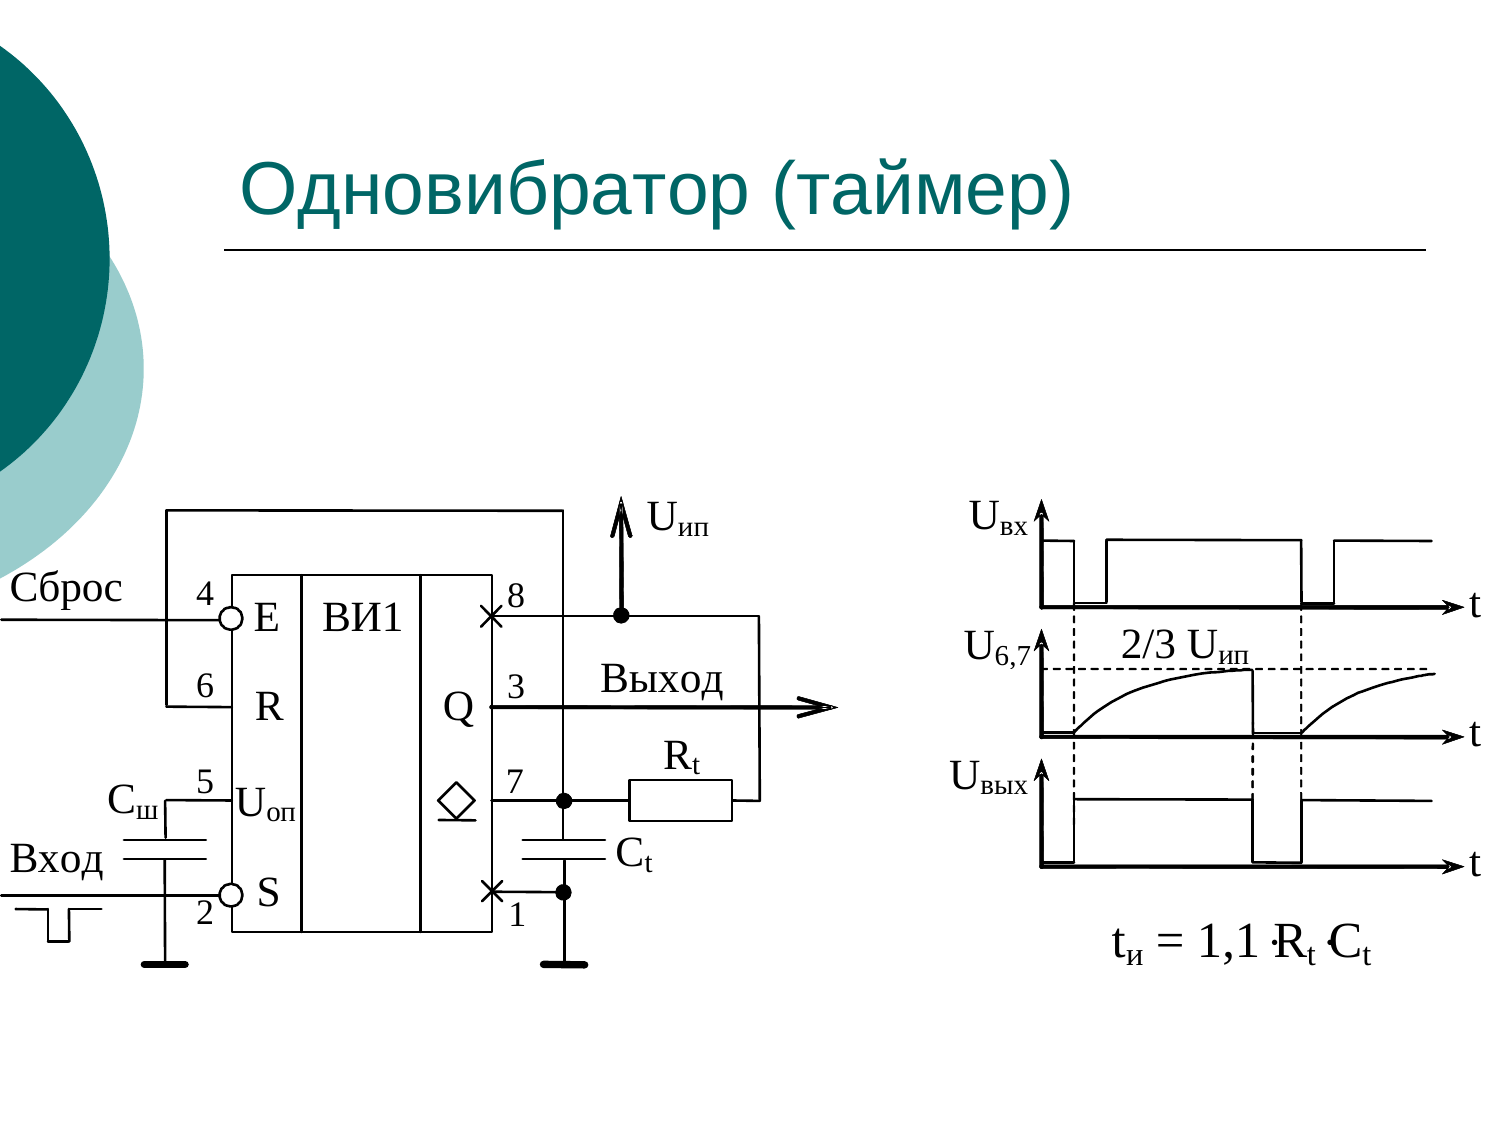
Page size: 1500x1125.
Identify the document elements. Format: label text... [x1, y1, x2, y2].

title Одновибратор (таймер) [224, 49, 1425, 237]
picture [0, 482, 1500, 981]
